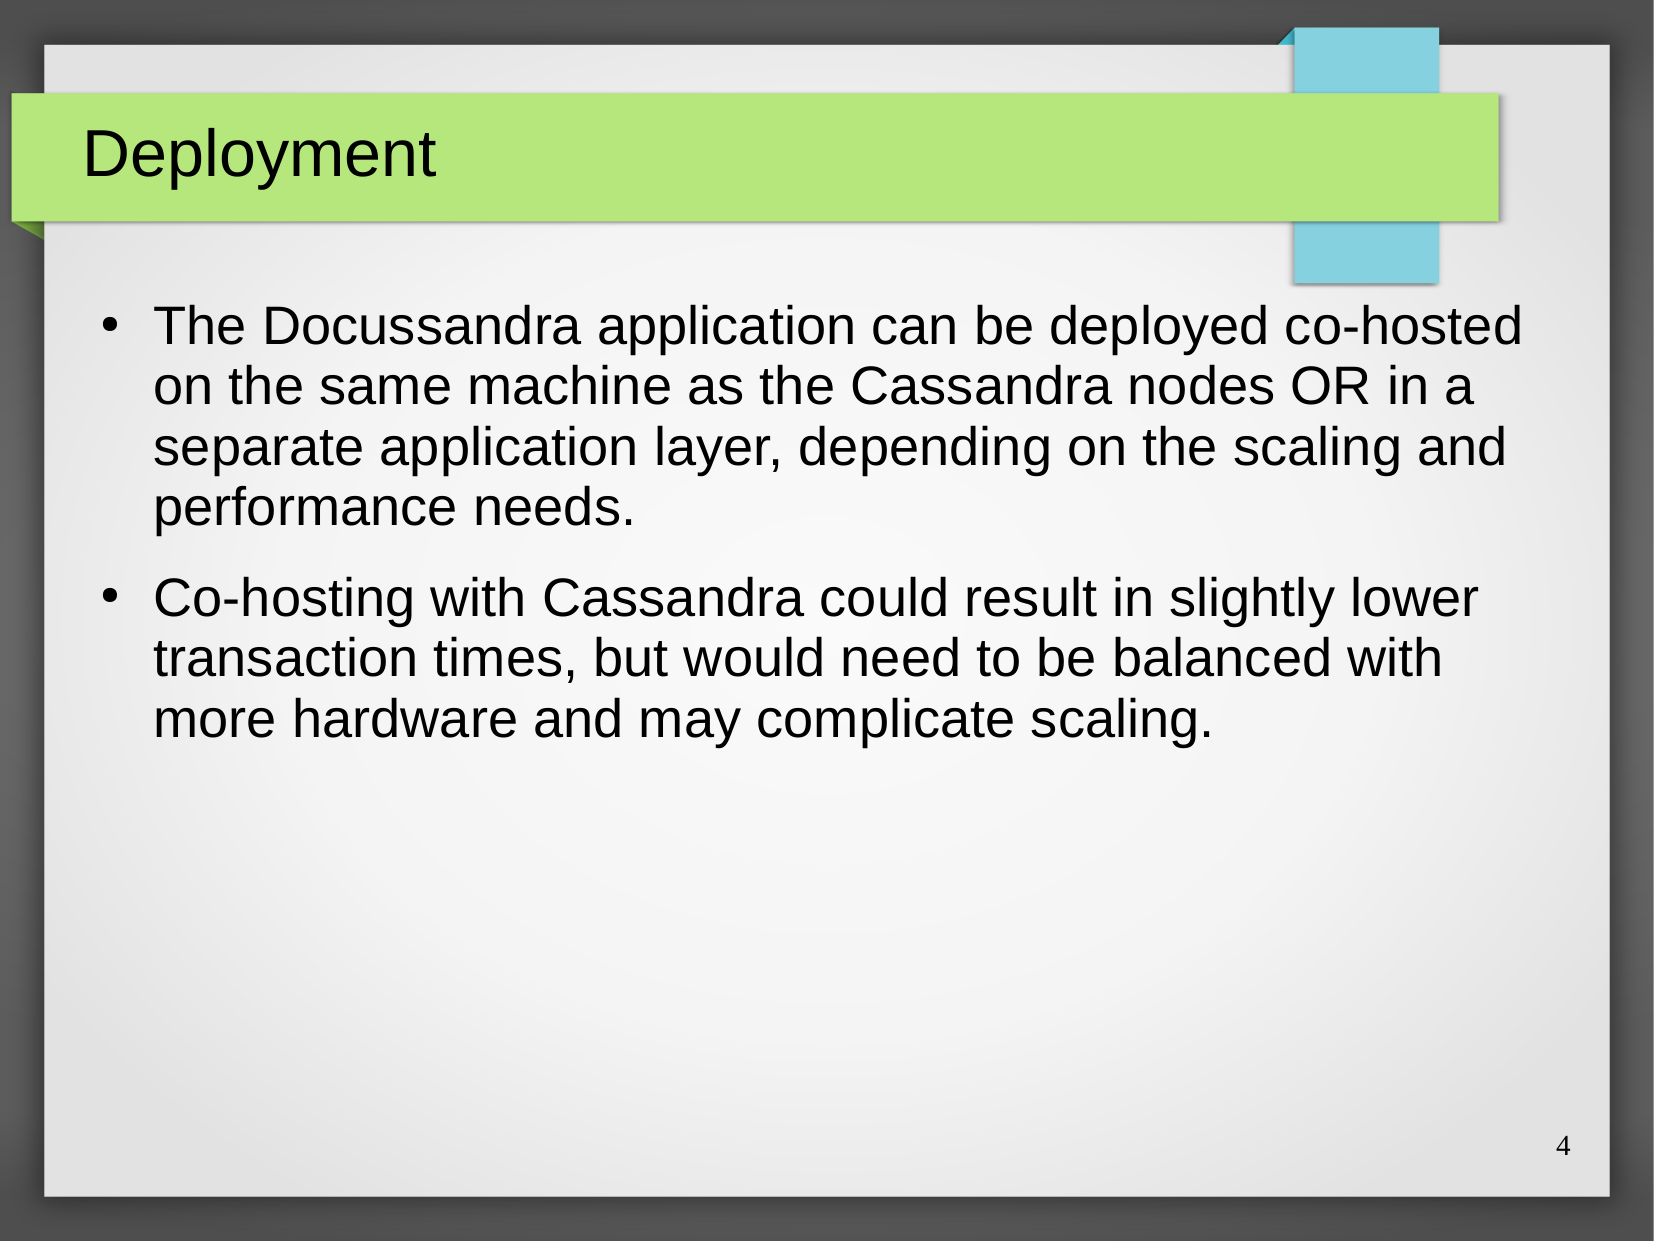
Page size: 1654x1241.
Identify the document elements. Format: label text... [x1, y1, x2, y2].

list The Docussandra application can be deployed co-hosted on the same machine as the Cassandra nodes OR in a separate application layer, depending on the scaling and performance needs. Co-hosting with Cassandra could result in slightly lower transaction times, but would need to be balanced with more hardware and may complicate scaling. [82, 295, 1576, 1015]
title Deployment [82, 94, 1264, 213]
picture [0, 0, 1654, 1241]
